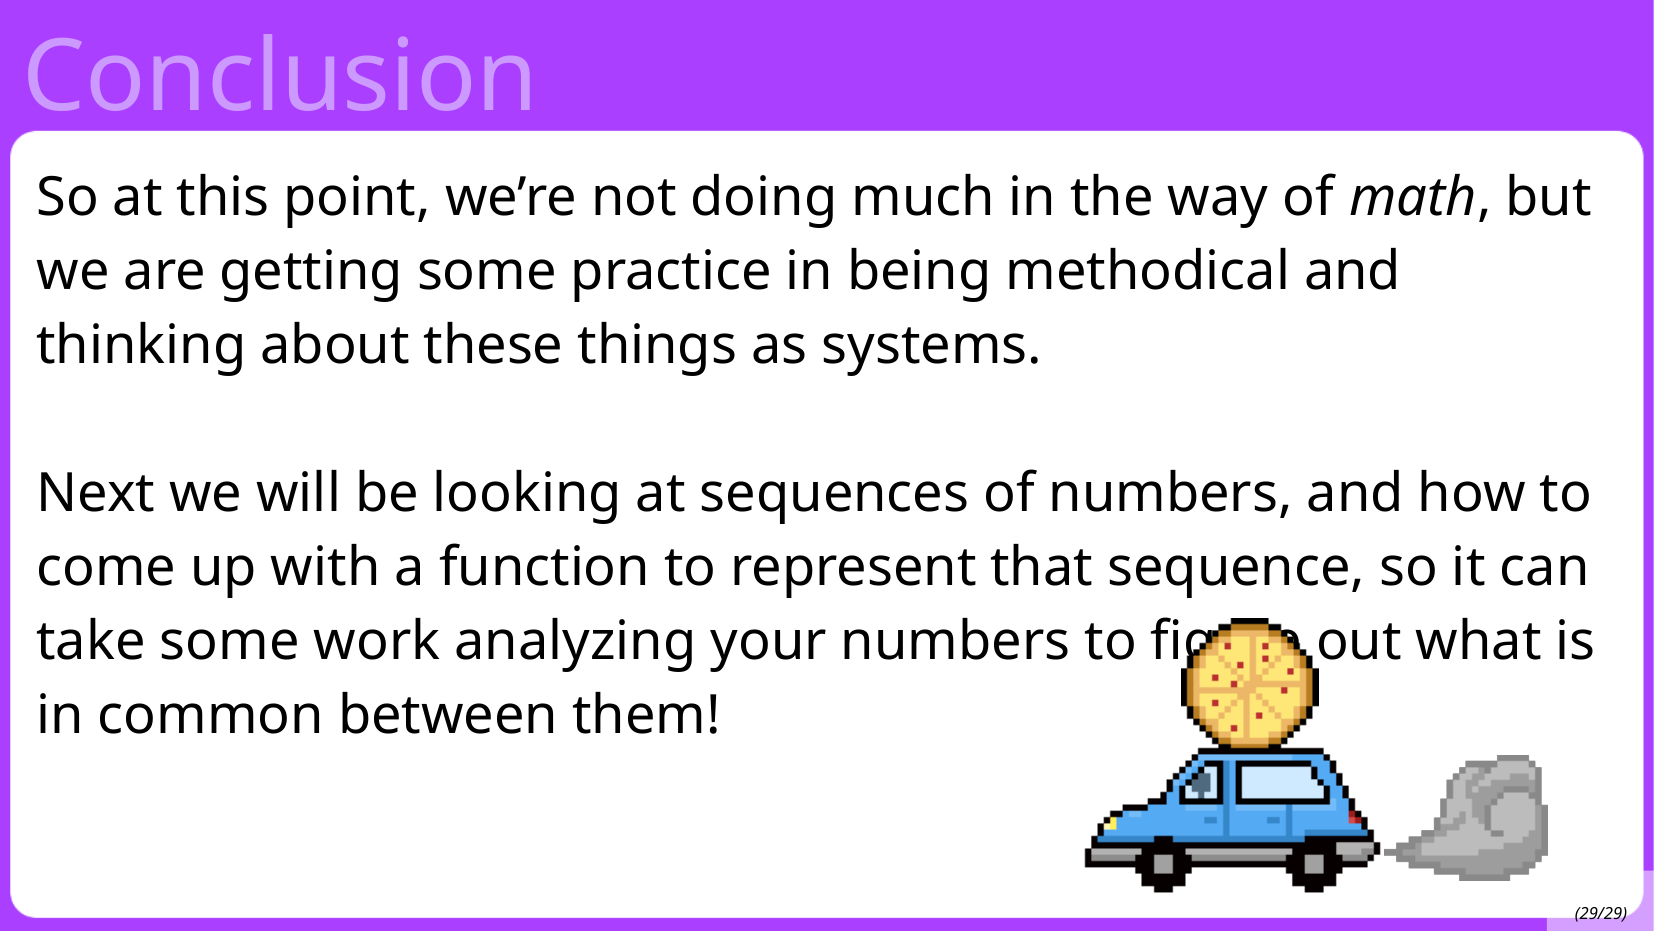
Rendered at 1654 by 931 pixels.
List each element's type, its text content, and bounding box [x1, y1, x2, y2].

title Conclusion [22, 13, 1511, 130]
text_box (<number>/29) [1546, 877, 1654, 931]
picture [0, 0, 1654, 931]
text_box So at this point, we’re not doing much in the way of math, but we are getting some practice in being methodical and thinking about these things as systems. Next we will be looking at sequences of numbers, and how to come up with a function to represent that sequence, so it can take some work analyzing your numbers to figure out what is in common between them! [36, 157, 1622, 644]
